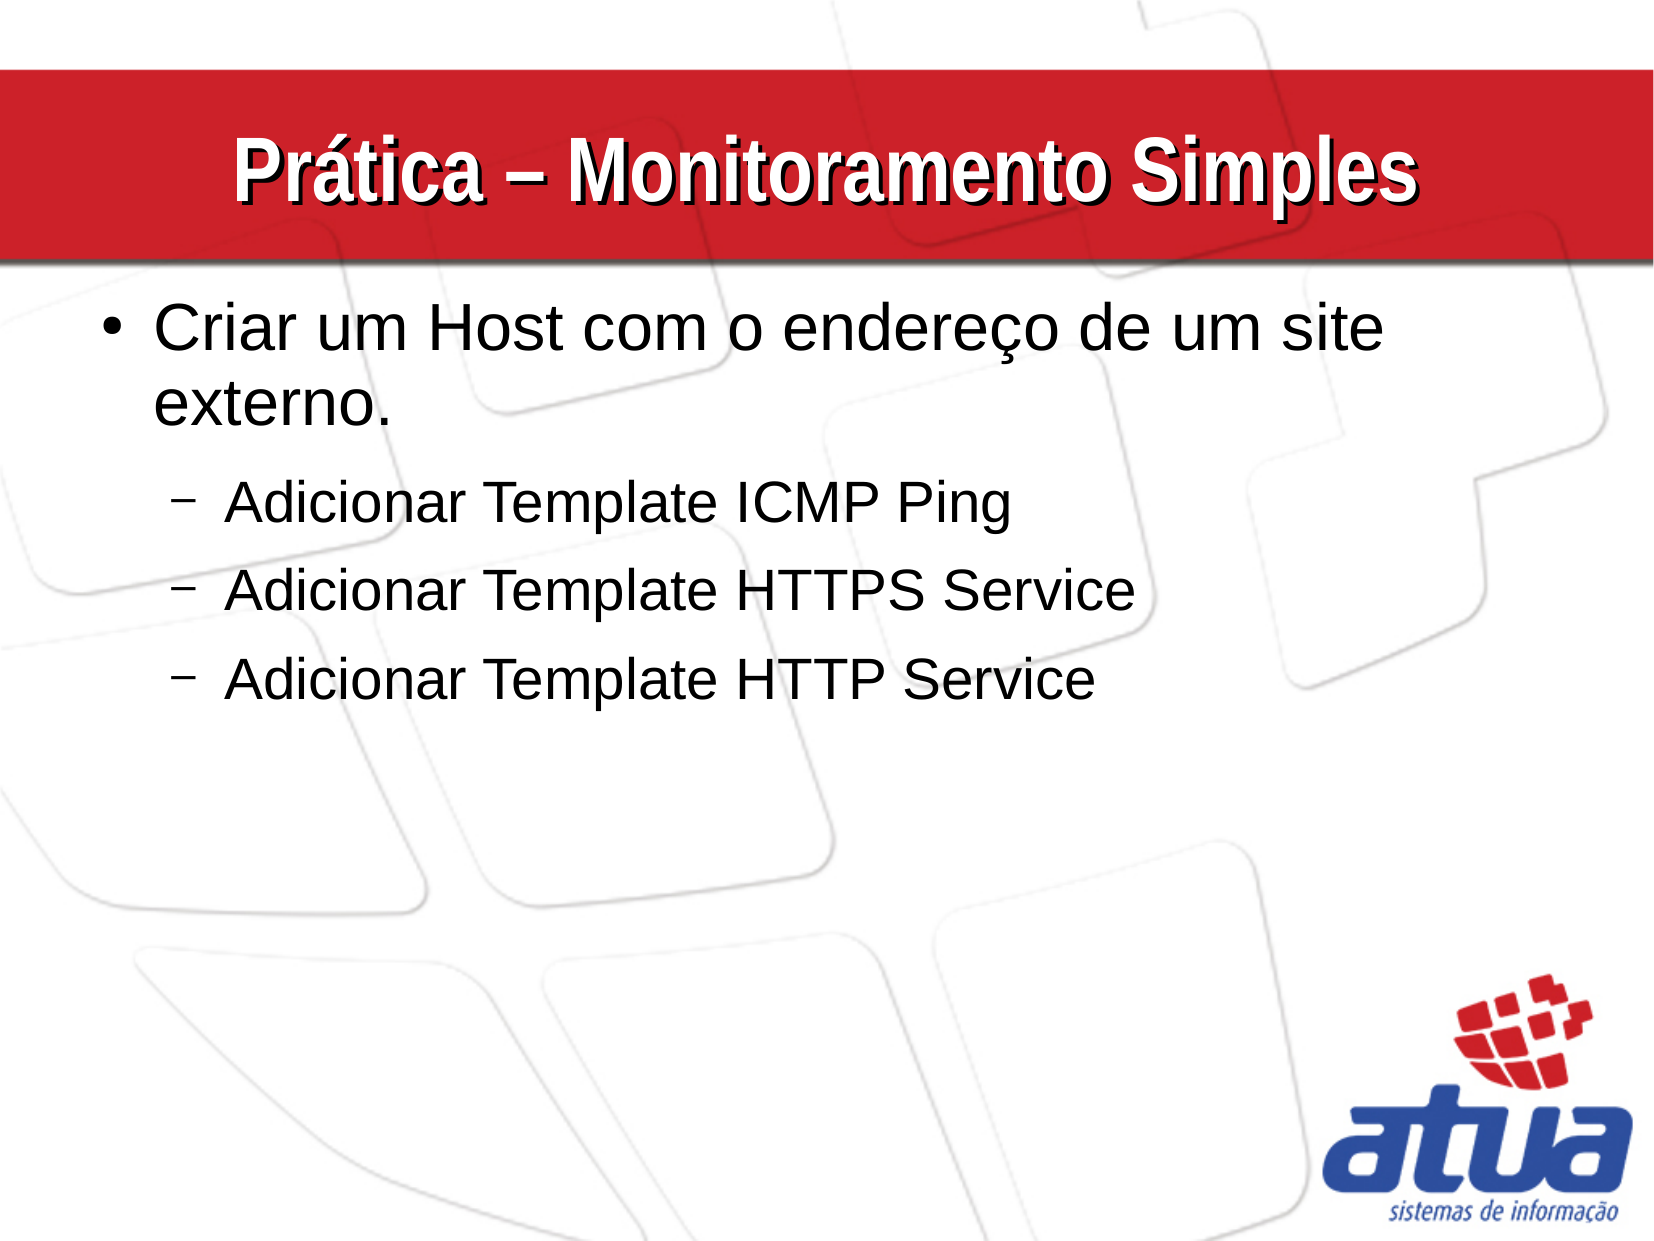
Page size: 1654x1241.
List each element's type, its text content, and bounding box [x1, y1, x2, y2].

list Criar um Host com o endereço de um site externo. Adicionar Template ICMP Ping Adicionar Template HTTPS Service Adicionar Template HTTP Service [82, 290, 1538, 1010]
picture [0, 0, 1654, 1241]
title Prática – Monitoramento Simples [82, 64, 1571, 272]
